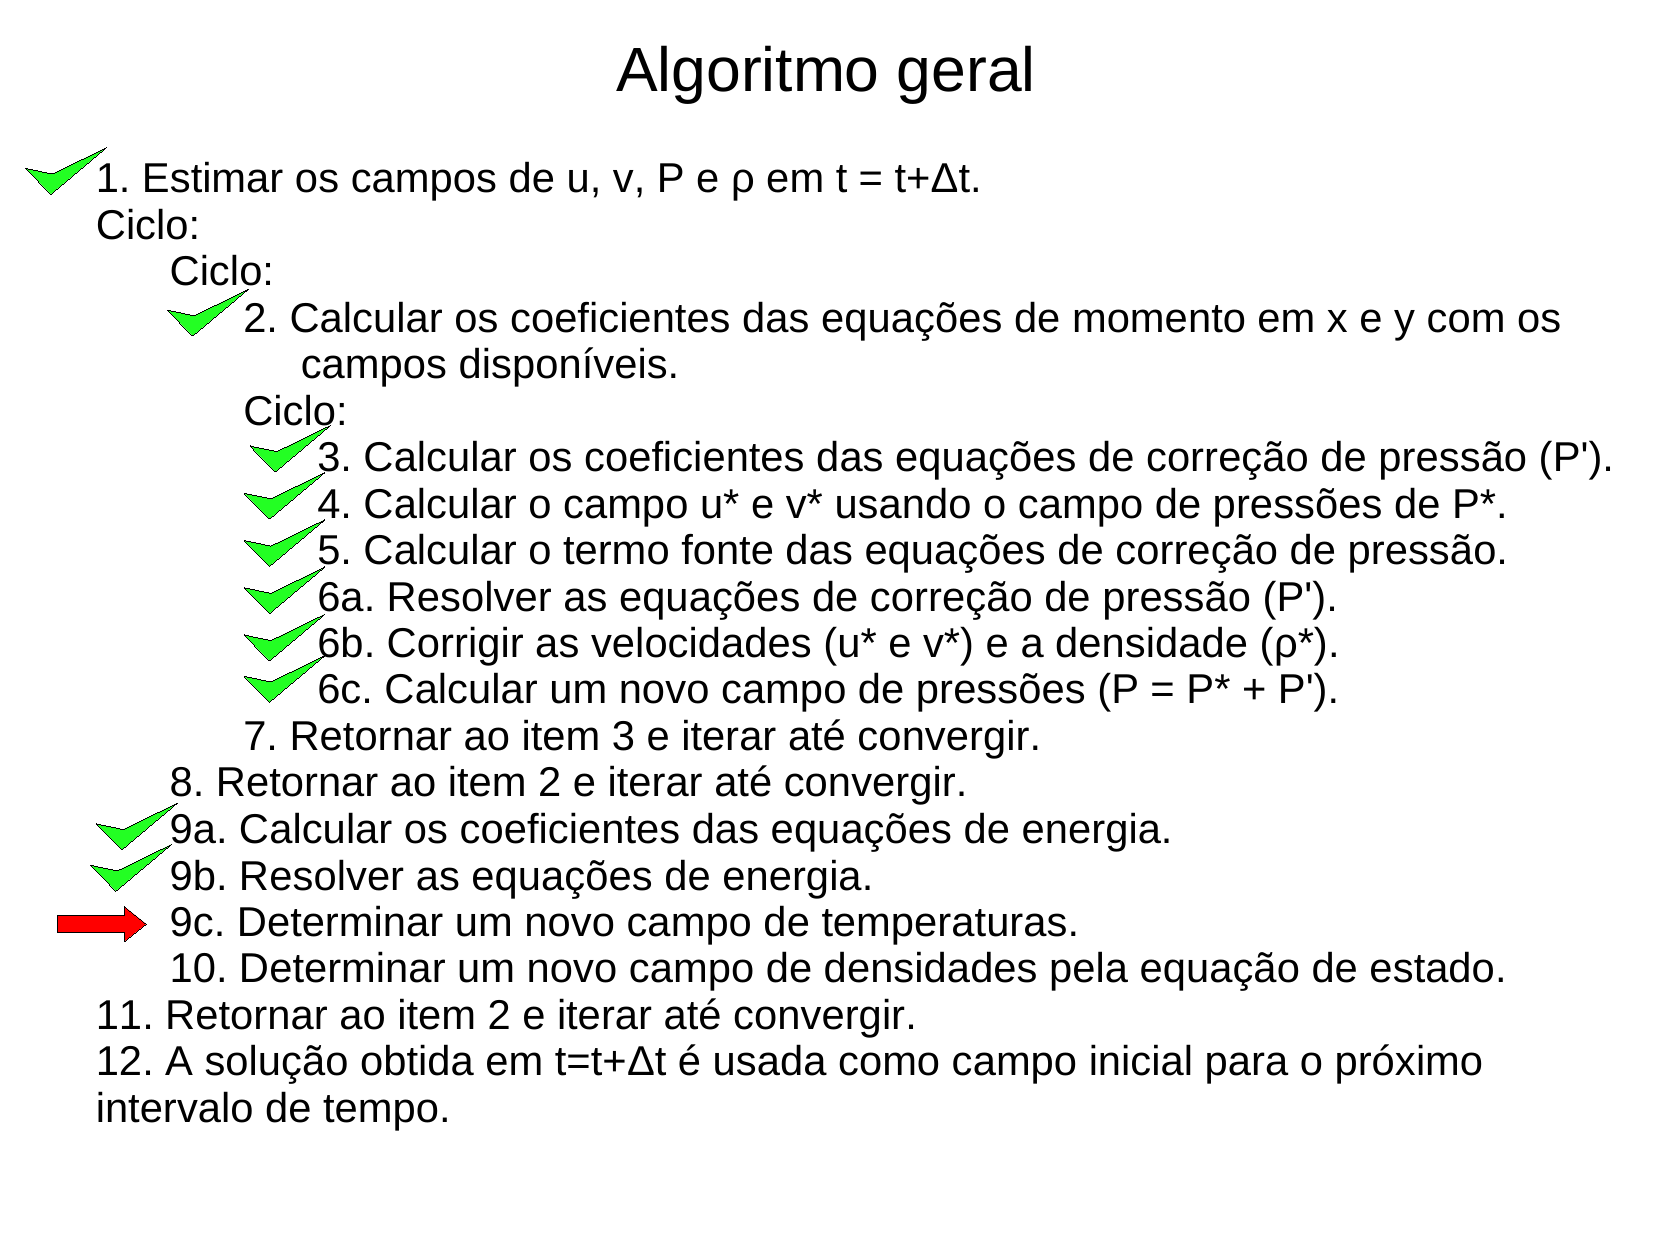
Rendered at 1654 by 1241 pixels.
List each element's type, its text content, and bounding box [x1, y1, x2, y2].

text_box [90, 844, 172, 892]
text_box 1. Estimar os campos de u, v, P e ρ em t = t+Δt. Ciclo: Ciclo: 2. Calcular os coeficientes das equações de momento em x e y com os campos disponíveis. Ciclo: 3. Calcular os coeficientes das equações de correção de pressão (P'). 4. Calcular o campo u* e v* usando o campo de pressões de P*. 5. Calcular o termo fonte das equações de correção de pressão. 6a. Resolver as equações de correção de pressão (P'). 6b. Corrigir as velocidades (u* e v*) e a densidade (ρ*). 6c. Calcular um novo campo de pressões (P = P* + P'). 7. Retornar ao item 3 e iterar até convergir. 8. Retornar ao item 2 e iterar até convergir. 9a. Calcular os coeficientes das equações de energia. 9b. Resolver as equações de energia. 9c. Determinar um novo campo de temperaturas. 10. Determinar um novo campo de densidades pela equação de estado. 11. Retornar ao item 2 e iterar até convergir. 12. A solução obtida em t=t+Δt é usada como campo inicial para o próximo intervalo de tempo. [81, 147, 1630, 1223]
text_box [244, 566, 325, 614]
text_box Algoritmo geral [601, 27, 1052, 113]
text_box [244, 472, 325, 519]
text_box [250, 425, 331, 472]
text_box [25, 147, 107, 195]
text_box [244, 655, 325, 703]
text_box [96, 803, 178, 850]
text_box [244, 614, 325, 661]
text_box [57, 906, 147, 942]
text_box [167, 289, 249, 336]
text_box [244, 519, 325, 567]
